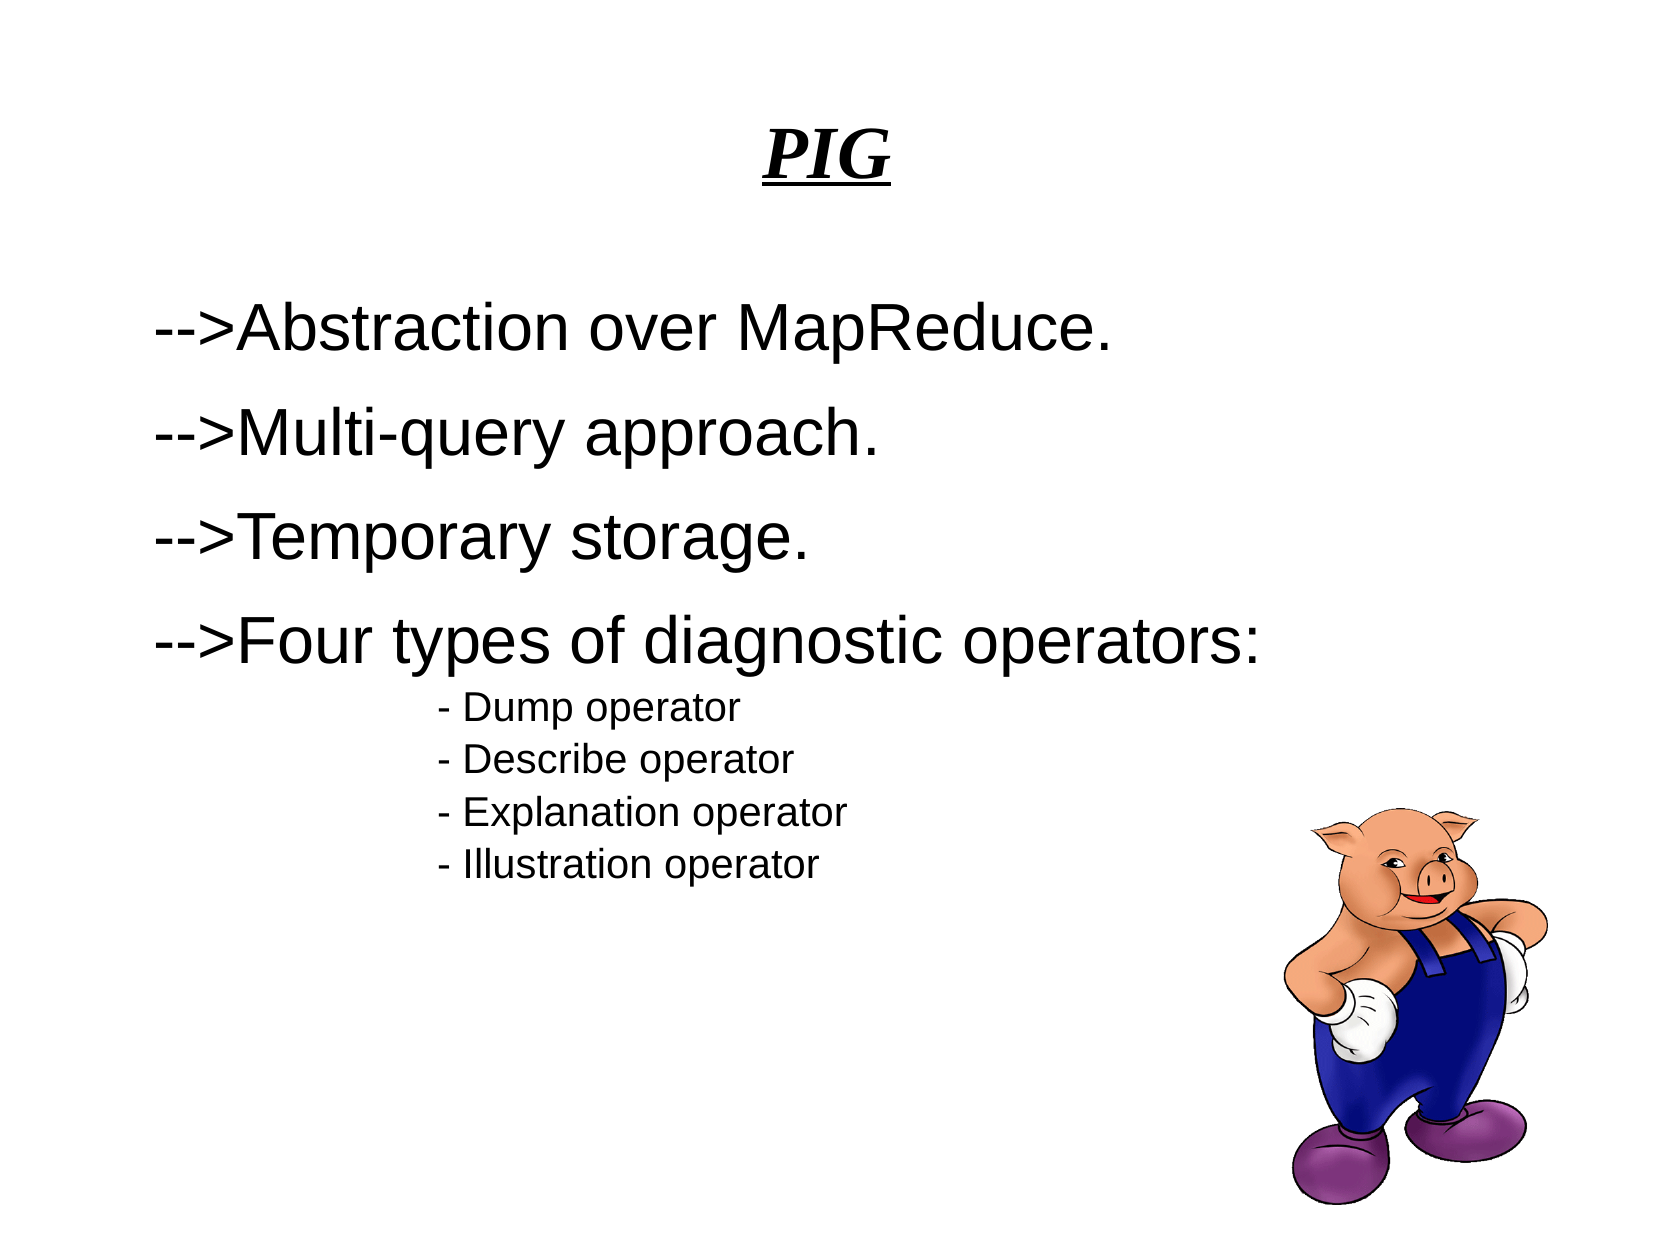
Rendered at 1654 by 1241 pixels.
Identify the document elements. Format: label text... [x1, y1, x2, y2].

list -->Abstraction over MapReduce. -->Multi-query approach. -->Temporary storage. -->Four types of diagnostic operators: - Dump operator - Describe operator - Explanation operator - Illustration operator [82, 290, 1571, 1010]
picture [1283, 808, 1548, 1205]
title PIG [82, 49, 1571, 257]
